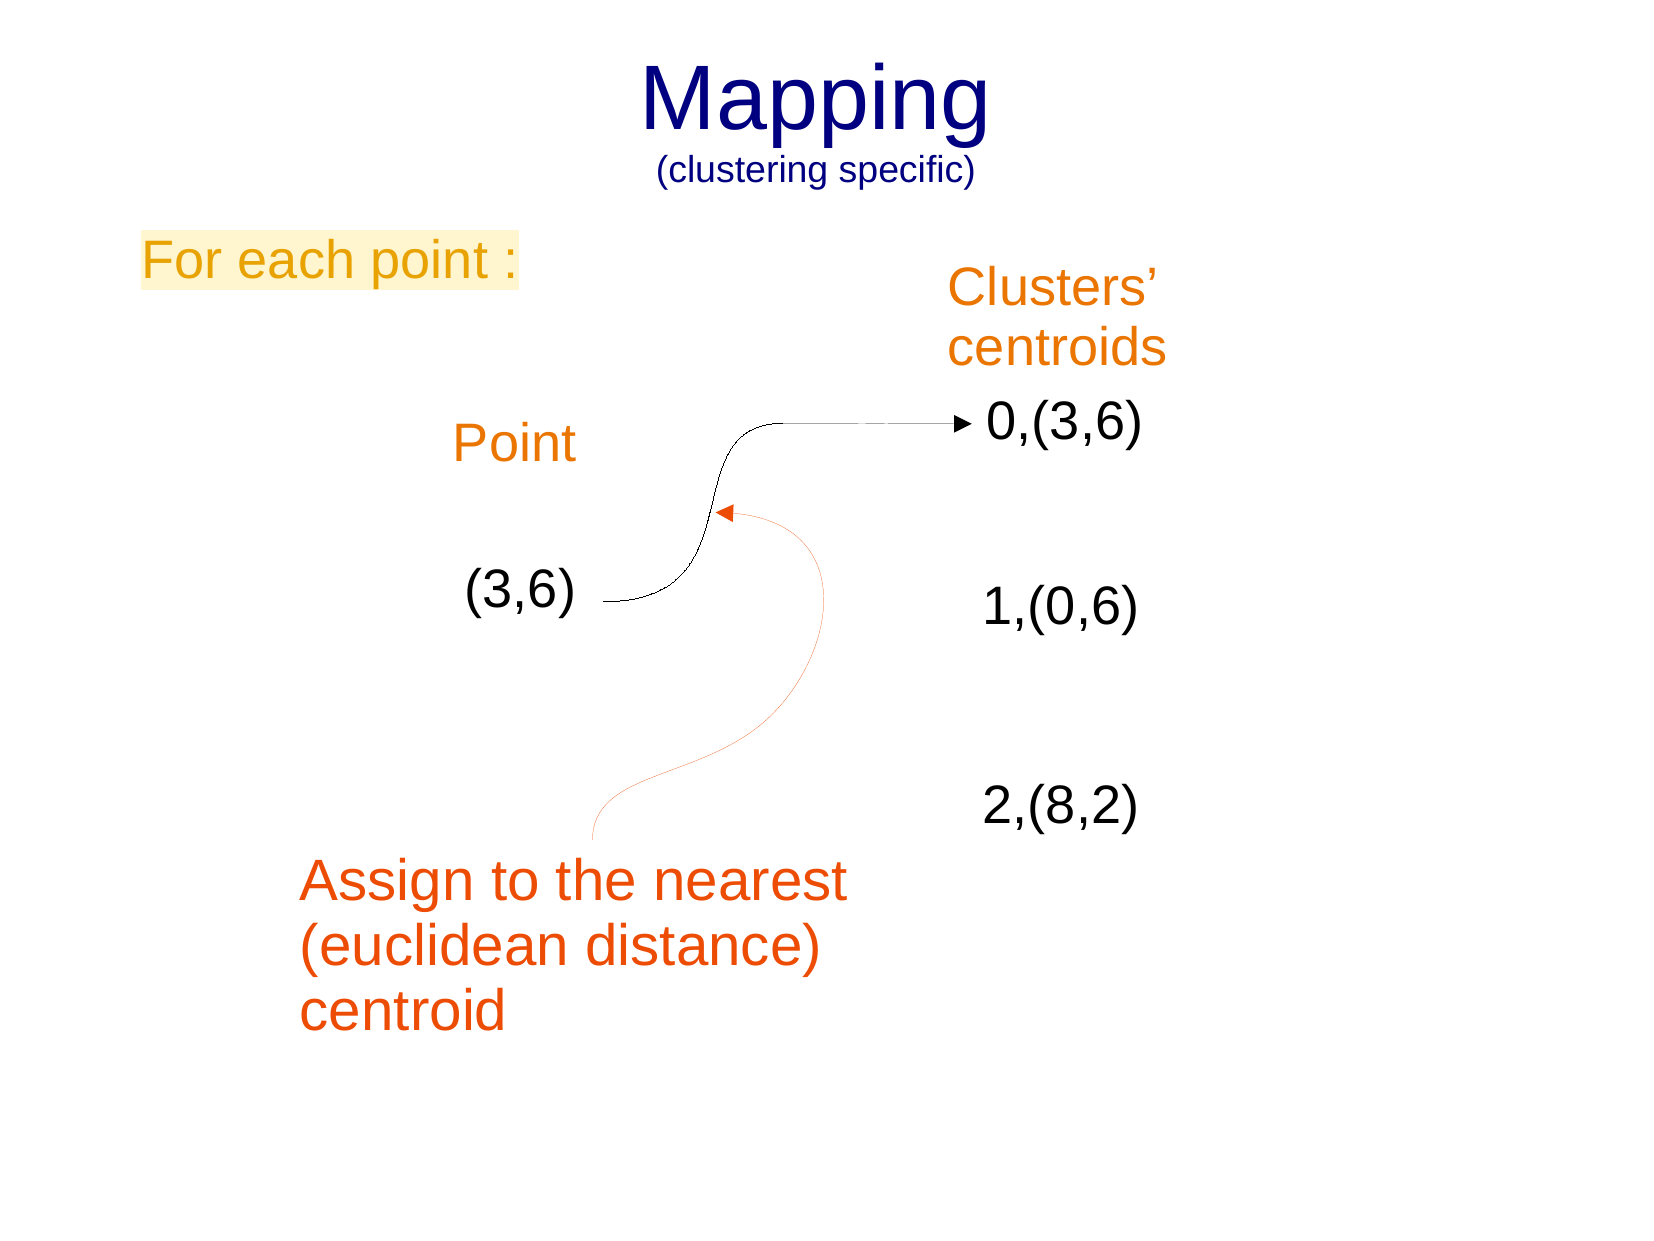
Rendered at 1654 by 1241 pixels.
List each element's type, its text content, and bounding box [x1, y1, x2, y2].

text_box 1,(0,6) [967, 568, 1156, 705]
text_box 0,(3,6) [971, 421, 1186, 466]
text_box Point [438, 405, 646, 526]
text_box For each point : [126, 222, 646, 355]
text_box (3,6) [450, 550, 604, 653]
title Mapping (clustering specific) [71, 15, 1561, 223]
text_box Clusters’ centroids [933, 248, 1216, 421]
text_box Assign to the nearest (euclidean distance) centroid [285, 840, 901, 1081]
text_box 2,(8,2) [967, 766, 1171, 903]
